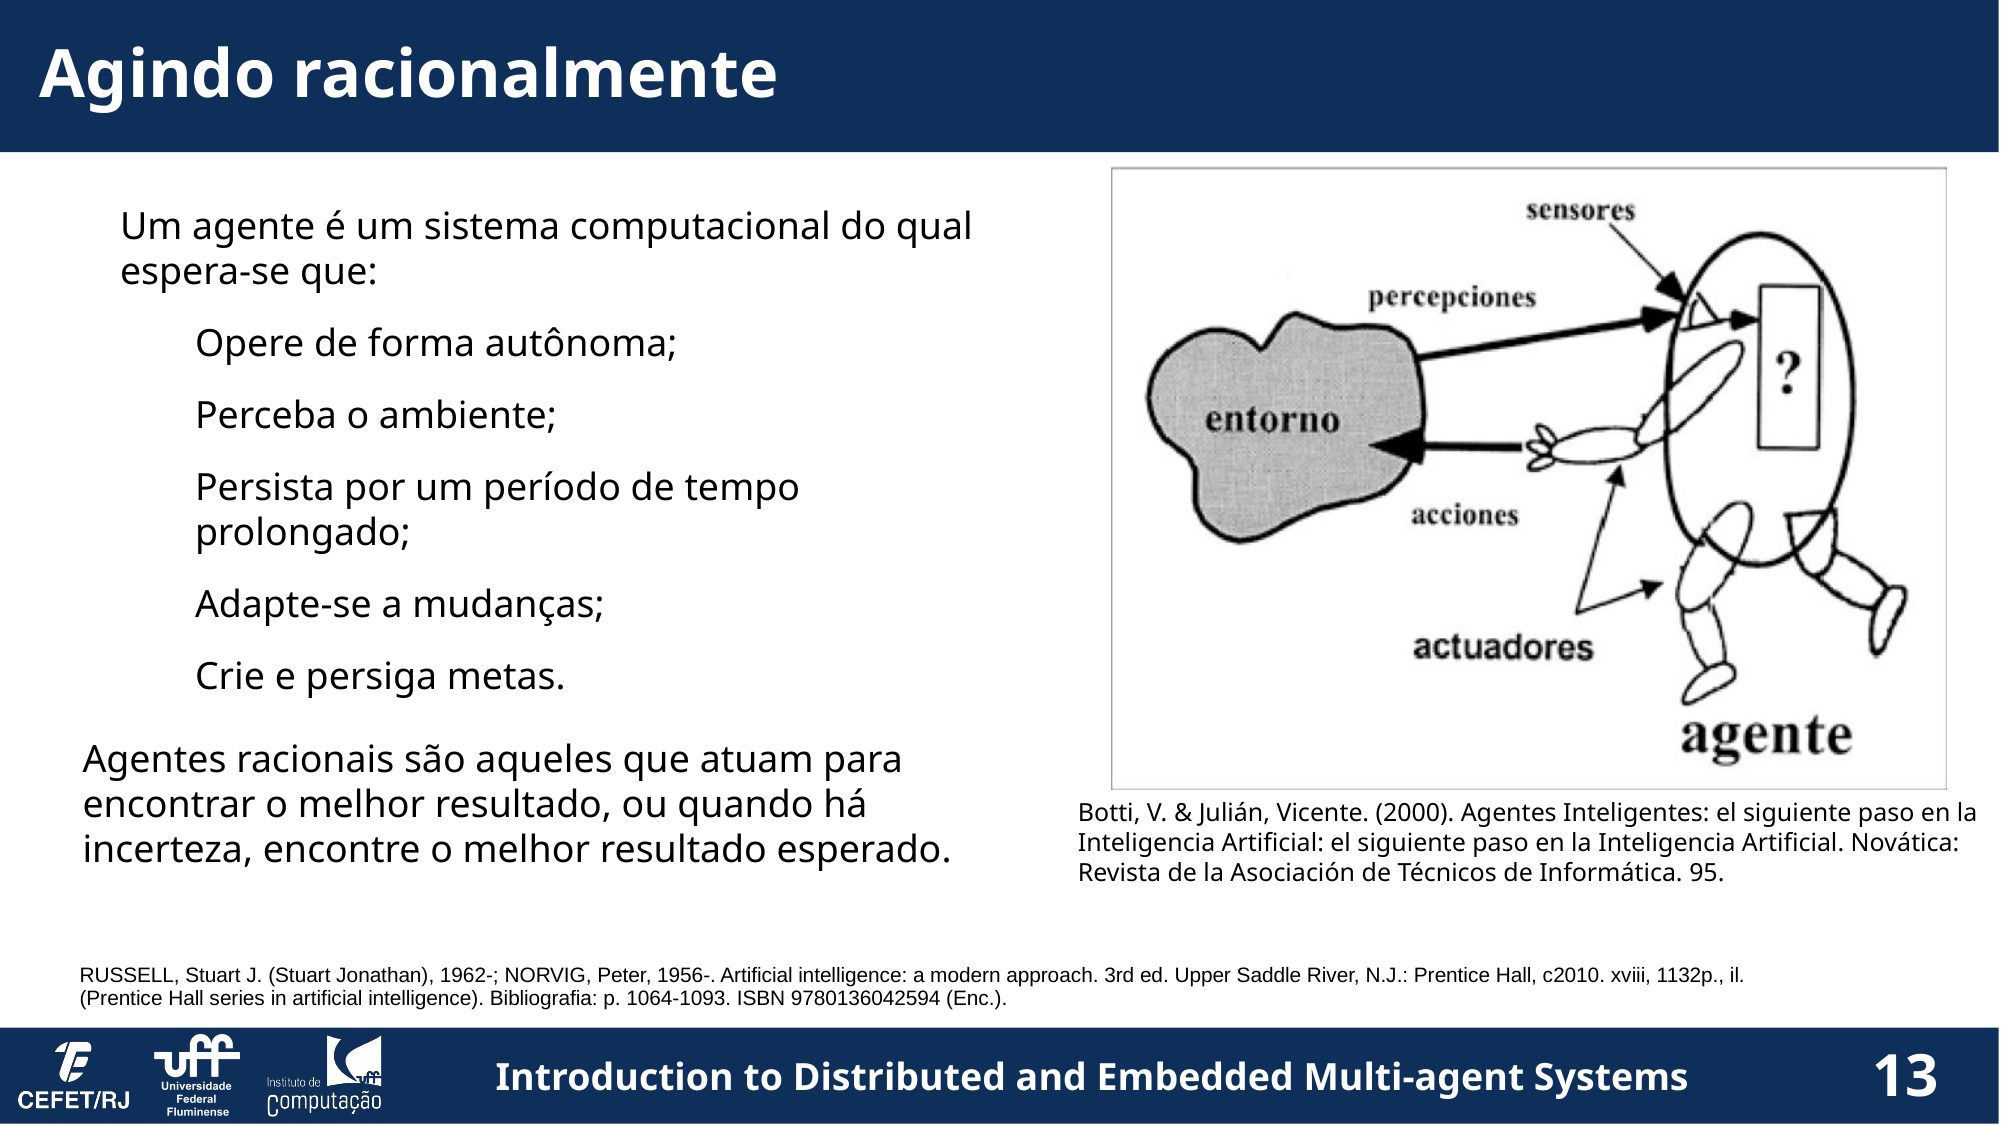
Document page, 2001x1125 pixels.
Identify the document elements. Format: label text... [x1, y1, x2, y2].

picture [265, 1033, 383, 1117]
text_box RUSSELL, Stuart J. (Stuart Jonathan), 1962-; NORVIG, Peter, 1956-. Artificial intelligence: a modern approach. 3rd ed. Upper Saddle River, N.J.: Prentice Hall, c2010. xviii, 1132p., il. (Prentice Hall series in artificial intelligence). Bibliografia: p. 1064-1093. ISBN 9780136042594 (Enc.). [64, 956, 1831, 1018]
list Um agente é um sistema computacional do qual espera-se que: Opere de forma autônoma; Perceba o ambiente; Persista por um período de tempo prolongado; Adapte-se a mudanças; Crie e persiga metas. Agentes racionais são aqueles que atuam para encontrar o melhor resultado, ou quando há incerteza, encontre o melhor resultado esperado. [82, 202, 975, 957]
text_box Botti, V. & Julián, Vicente. (2000). Agentes Inteligentes: el siguiente paso en la Inteligencia Artificial: el siguiente paso en la Inteligencia Artificial. Novática: Revista de la Asociación de Técnicos de Informática. 95. [1062, 788, 2000, 894]
text_box Agindo racionalmente [25, 23, 1999, 119]
picture [18, 1021, 129, 1125]
picture [153, 1033, 241, 1121]
text_box [1111, 165, 1947, 788]
